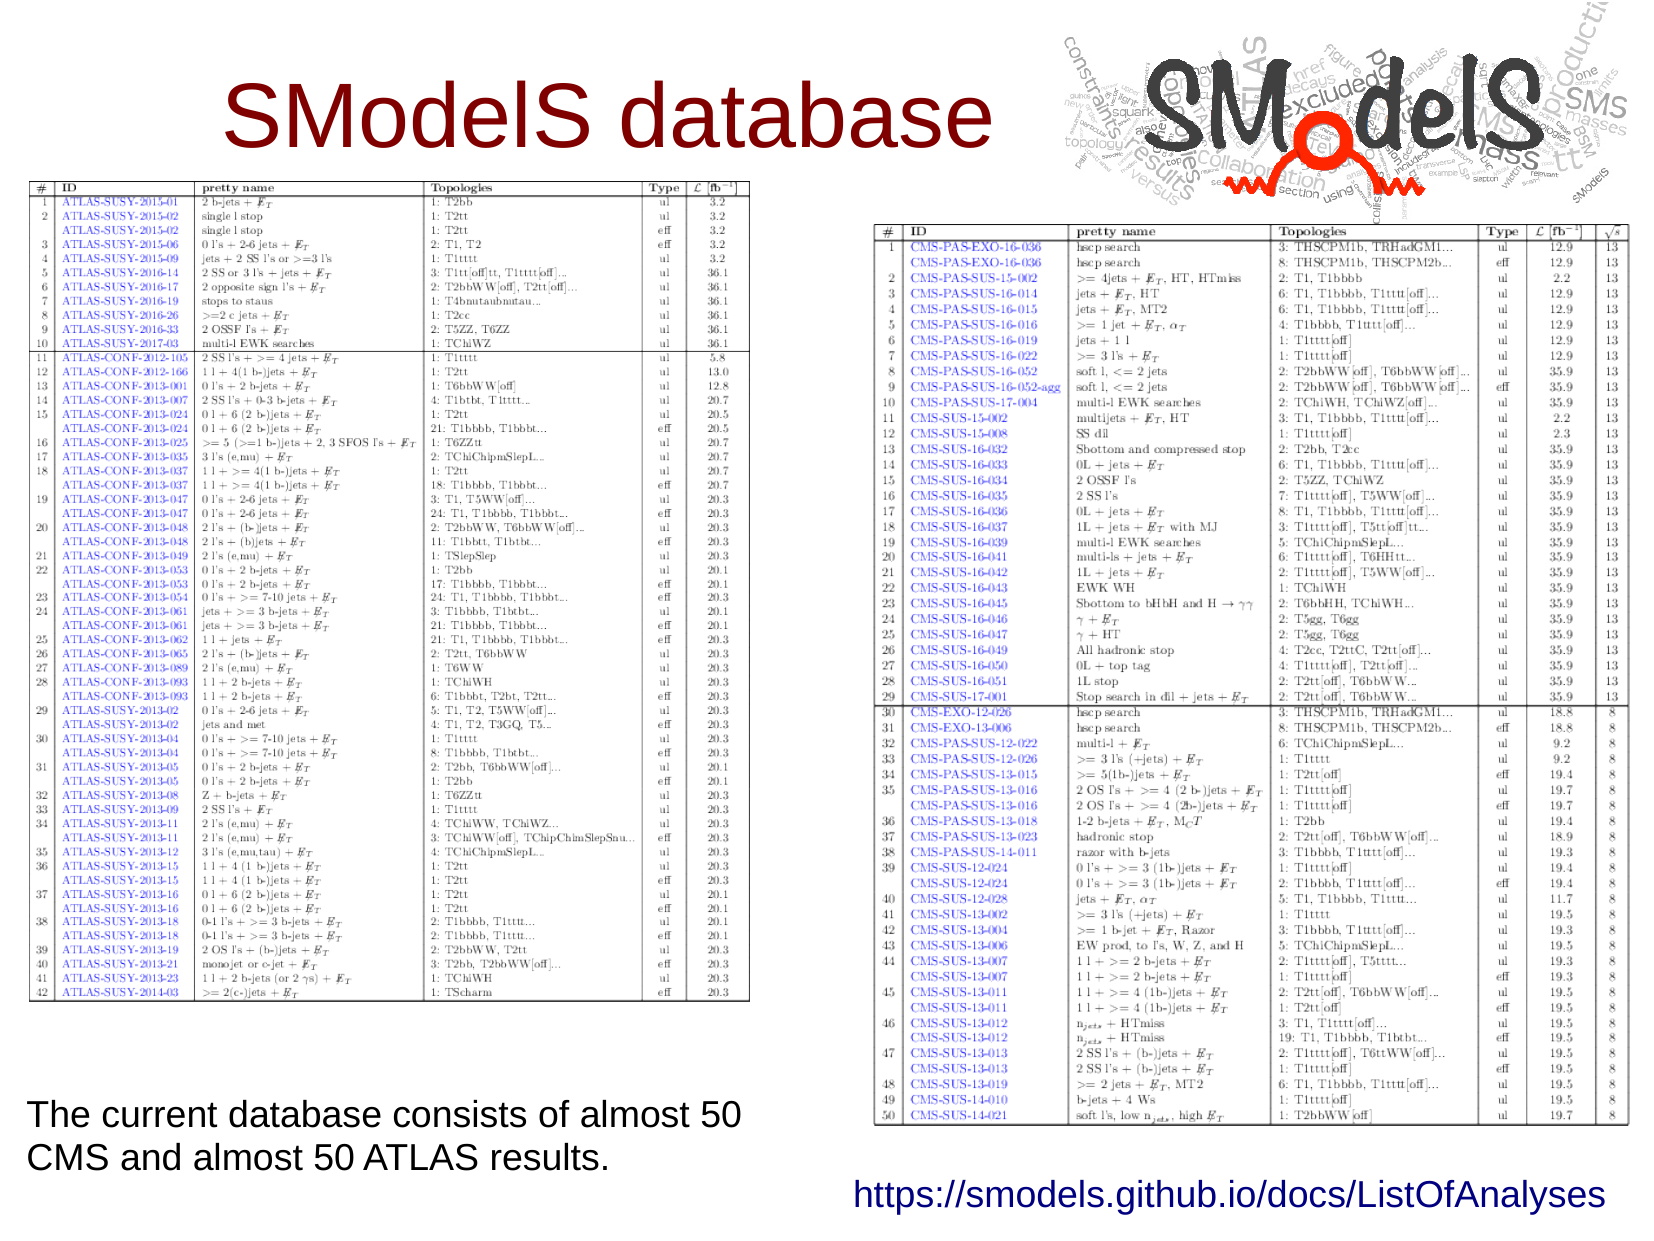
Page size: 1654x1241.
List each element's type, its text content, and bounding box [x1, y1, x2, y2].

title SModelS database [23, 13, 1169, 219]
text_box The current database consists of almost 50 CMS and almost 50 ATLAS results. [11, 1086, 803, 1217]
picture [29, 181, 750, 1002]
text_box https://smodels.github.io/docs/ListOfAnalyses [838, 1165, 1653, 1241]
picture [873, 2, 1653, 1126]
